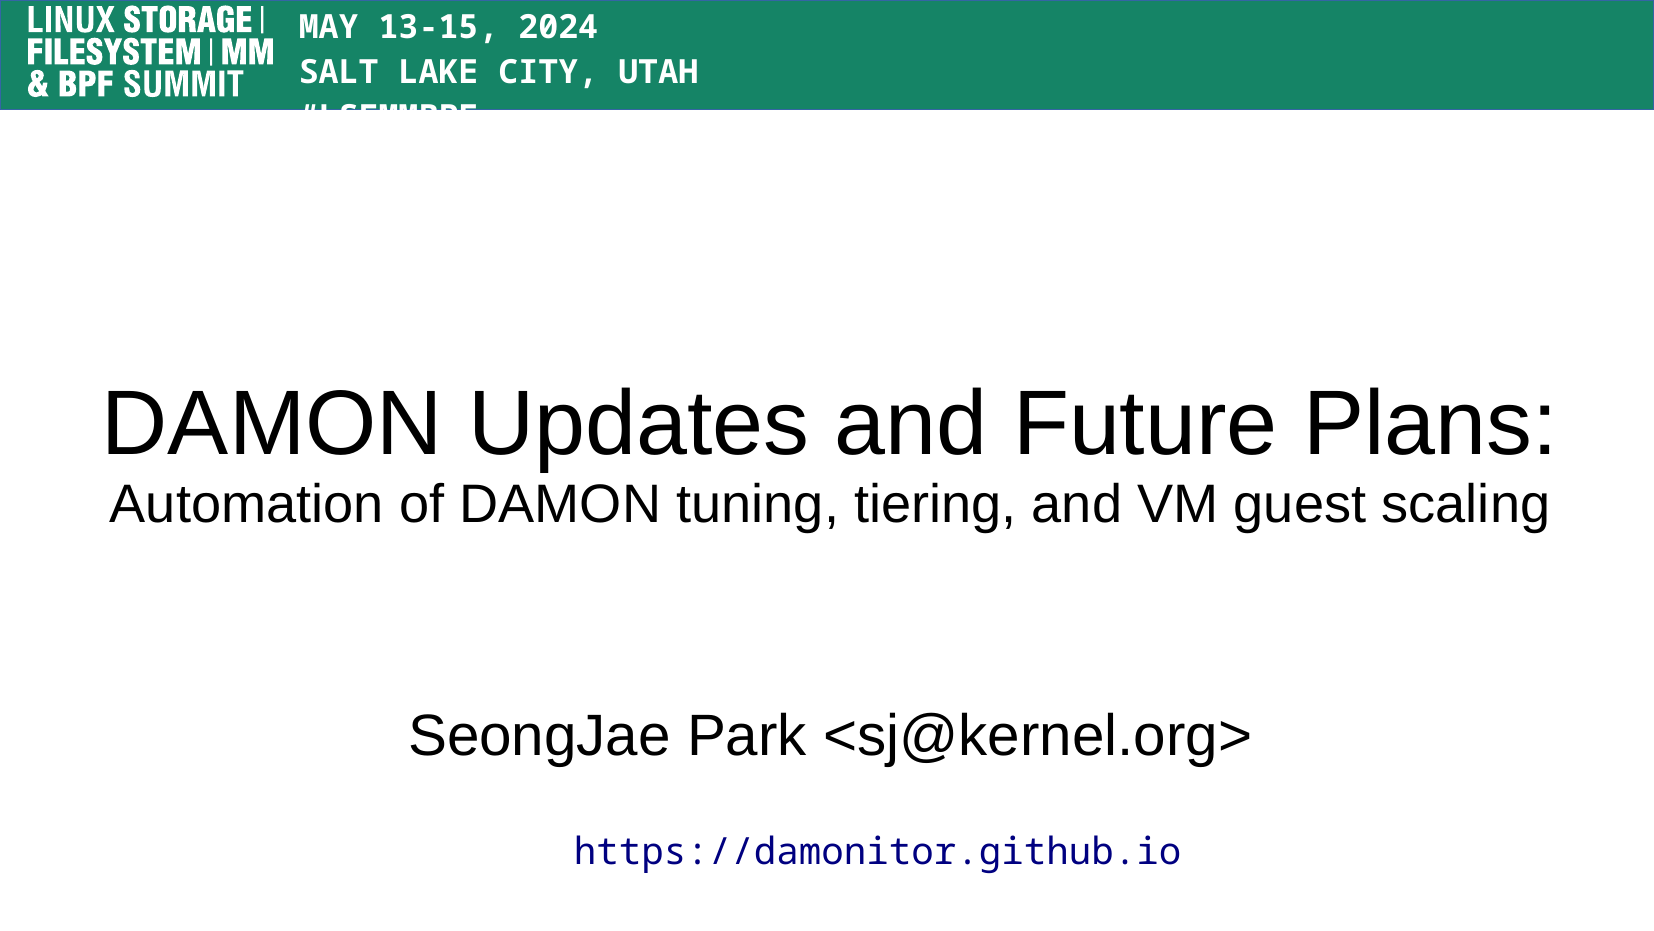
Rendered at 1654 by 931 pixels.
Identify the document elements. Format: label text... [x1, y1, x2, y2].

picture [22, 0, 278, 103]
text_box MAY 13-15, 2024 SALT LAKE CITY, UTAH #LSFMMBPF [284, 0, 855, 110]
text_box https://damonitor.github.io [559, 817, 1096, 871]
text_box [855, 0, 1654, 110]
text_box [0, 0, 284, 110]
subtitle DAMON Updates and Future Plans: Automation of DAMON tuning, tiering, and VM guest scaling SeongJae Park <sj@kernel.org> [86, 128, 1576, 787]
